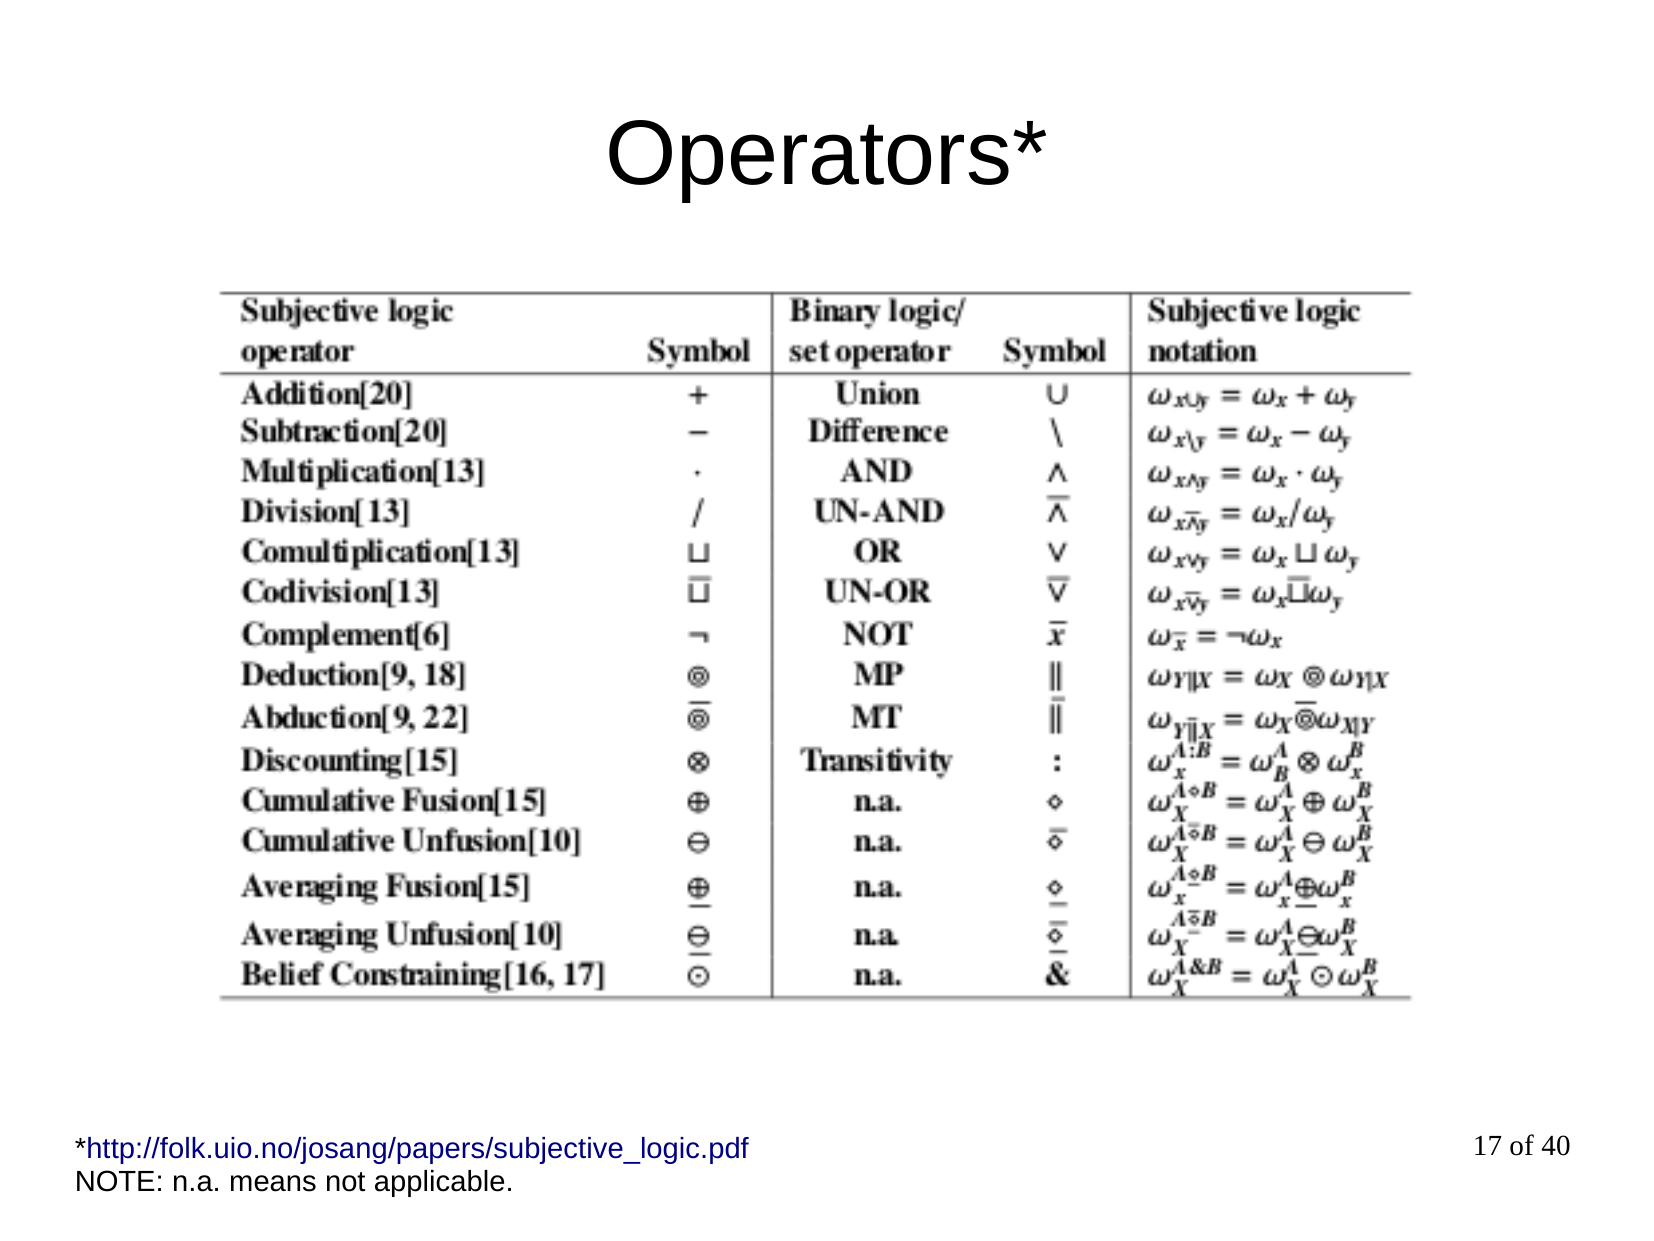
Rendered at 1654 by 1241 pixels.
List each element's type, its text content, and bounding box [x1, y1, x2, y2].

picture [183, 290, 1470, 1010]
text_box *http://folk.uio.no/josang/papers/subjective_logic.pdf NOTE: n.a. means not applicable. [60, 1125, 765, 1206]
title Operators* [82, 49, 1571, 257]
